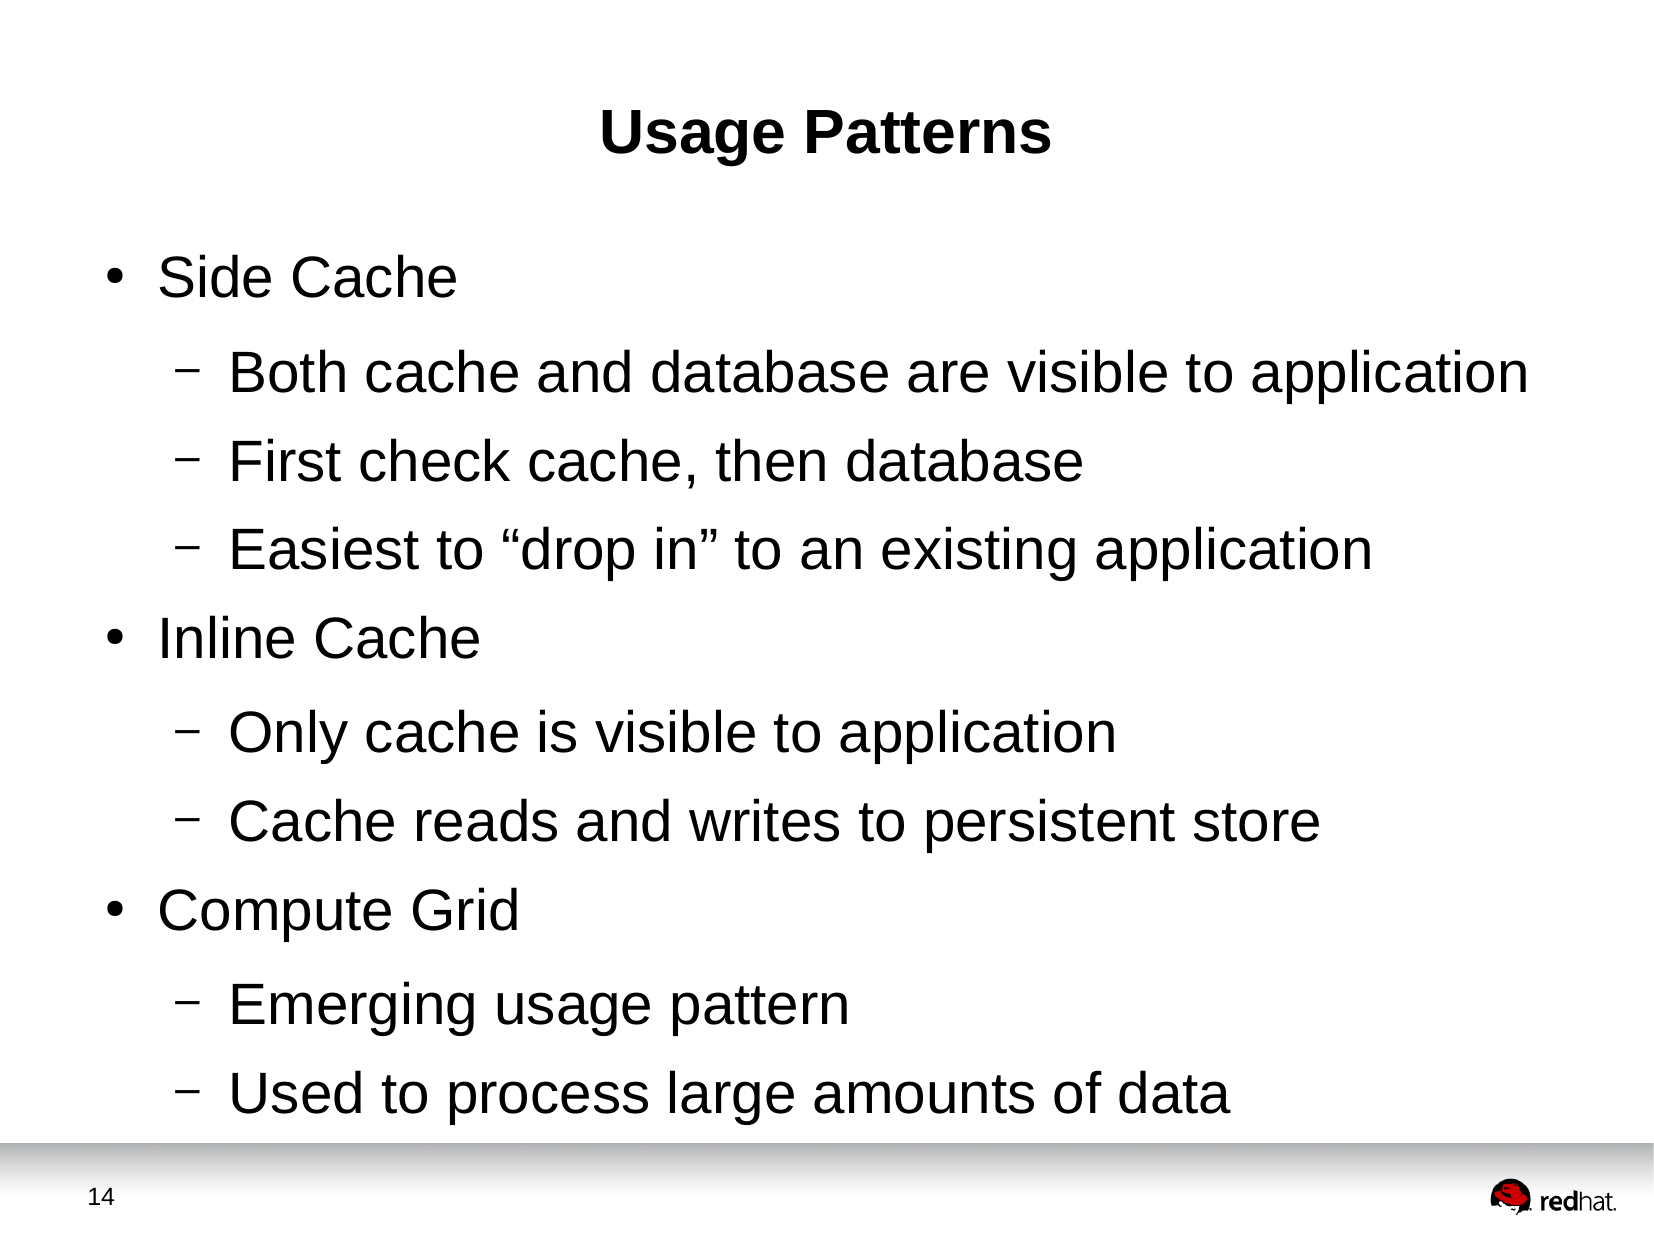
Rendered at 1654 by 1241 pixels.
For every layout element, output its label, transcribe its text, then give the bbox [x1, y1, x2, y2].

title Usage Patterns [82, 37, 1571, 226]
list Side Cache Both cache and database are visible to application First check cache, then database Easiest to “drop in” to an existing application Inline Cache Only cache is visible to application Cache reads and writes to persistent store Compute Grid Emerging usage pattern Used to process large amounts of data [86, 245, 1576, 1128]
picture [0, 1143, 1654, 1241]
